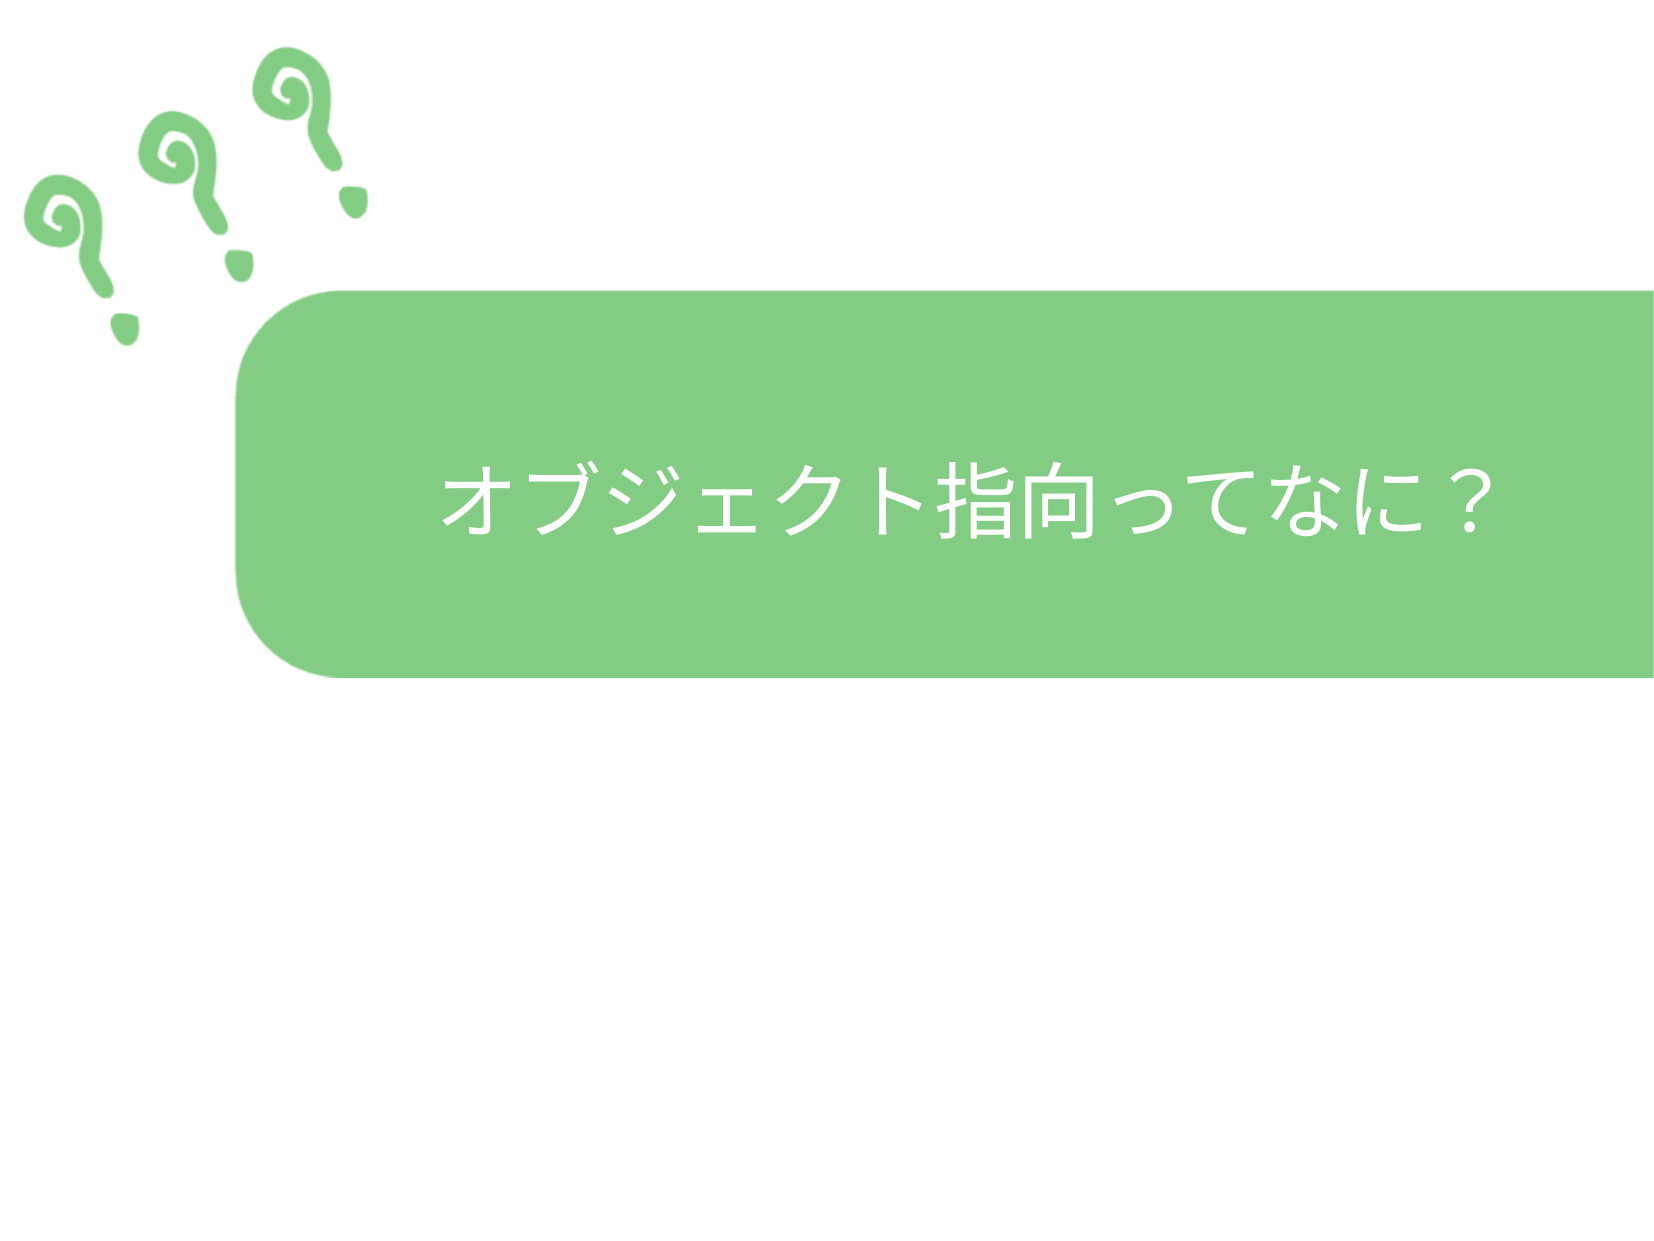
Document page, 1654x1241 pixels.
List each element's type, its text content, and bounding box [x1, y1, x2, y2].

title オブジェクト指向ってなに？ [307, 342, 1642, 650]
picture [11, 35, 1654, 678]
